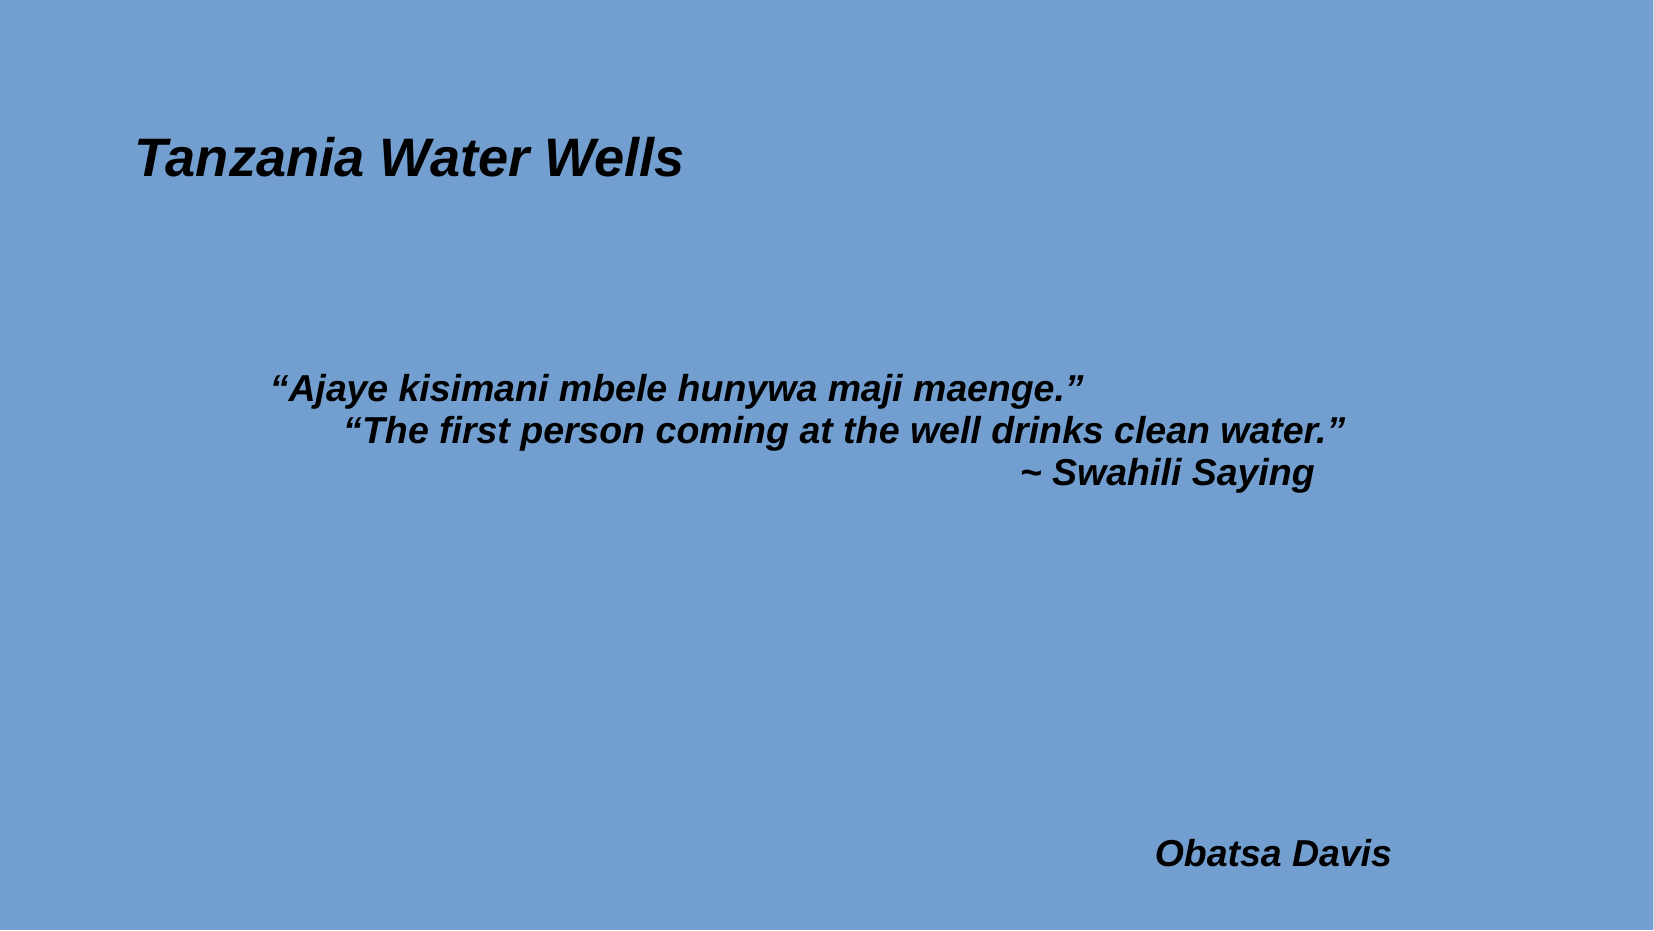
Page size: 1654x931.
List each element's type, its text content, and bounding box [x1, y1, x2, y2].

text_box Obatsa Davis [1140, 825, 1576, 882]
text_box Tanzania Water Wells [120, 120, 706, 226]
text_box “Ajaye kisimani mbele hunywa maji maenge.” “The first person coming at the well drinks clean water.” ~ Swahili Saying [255, 360, 1426, 511]
